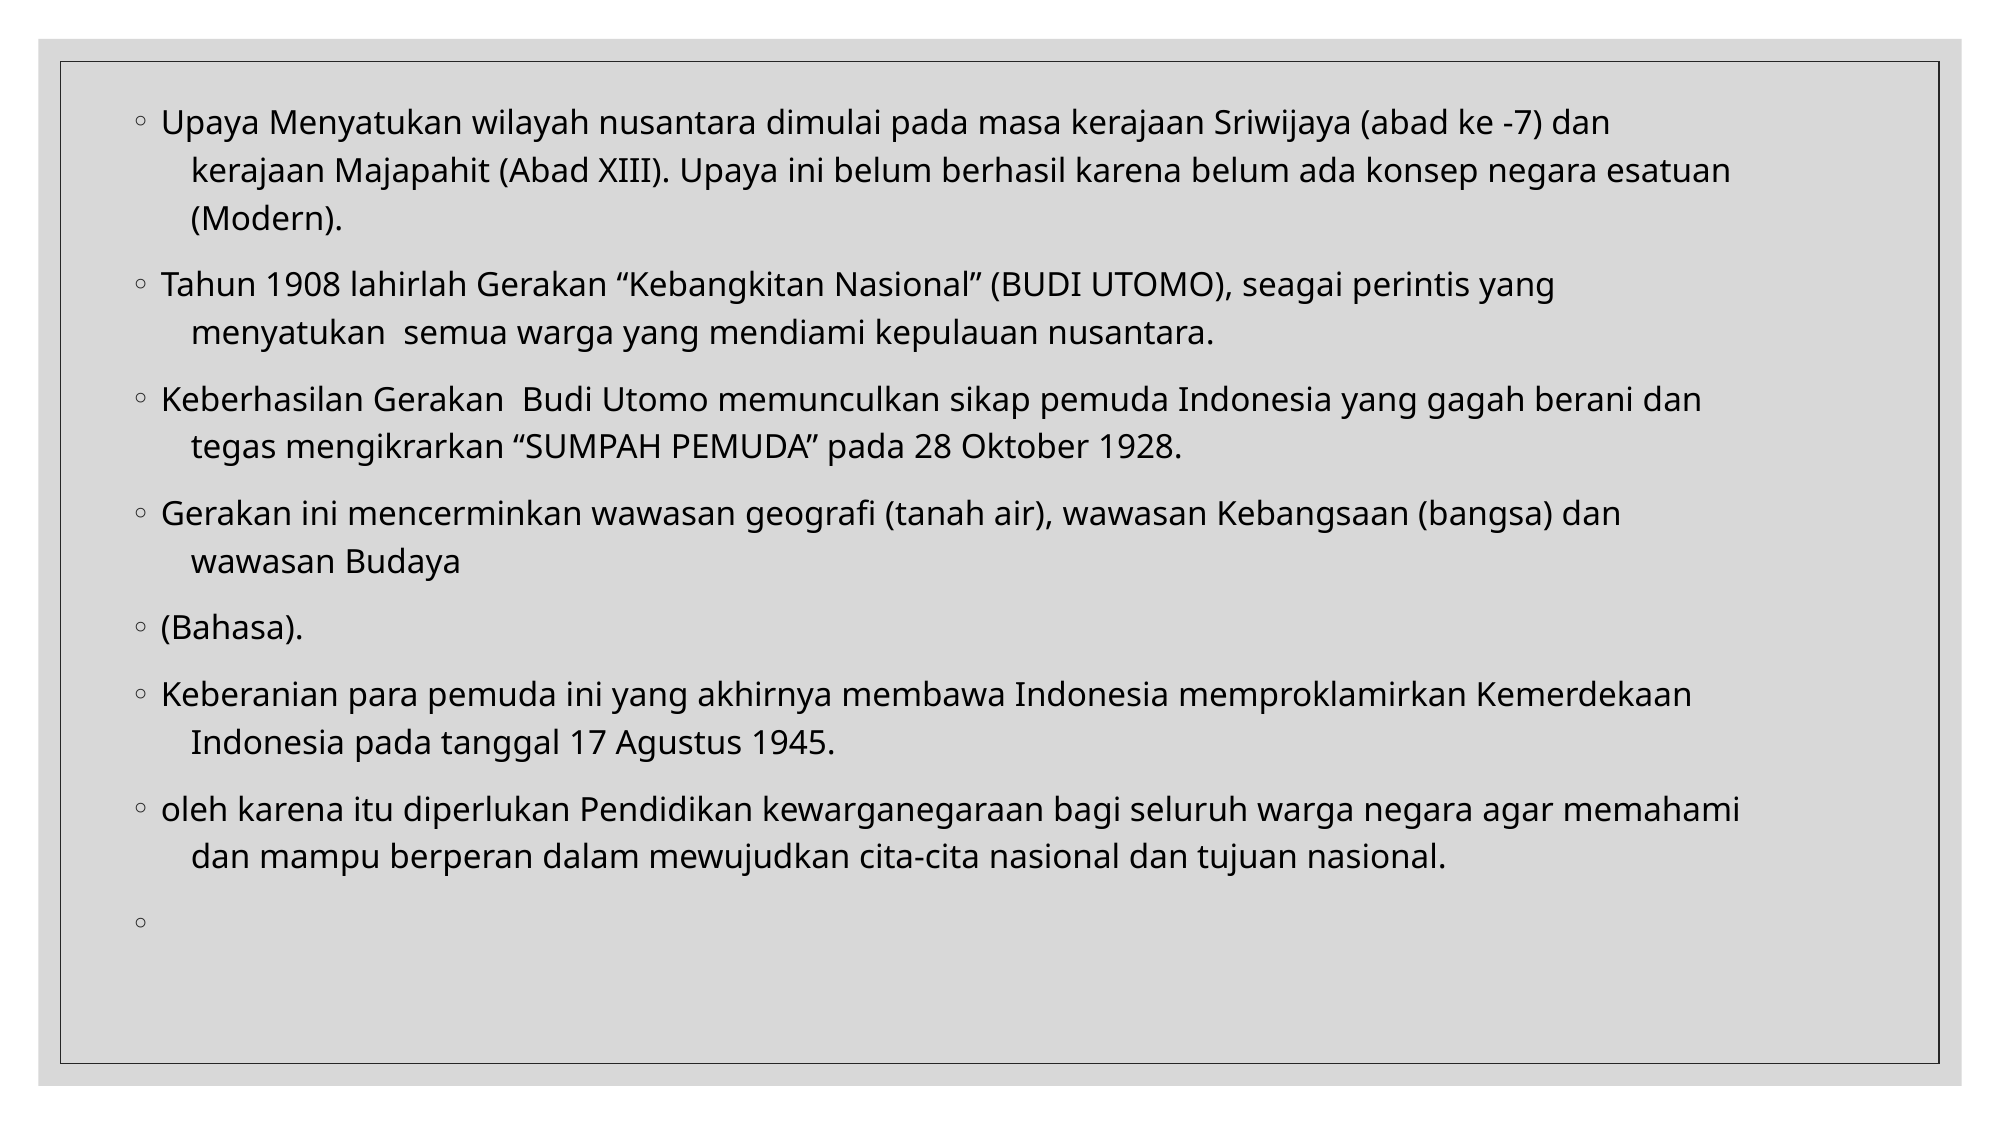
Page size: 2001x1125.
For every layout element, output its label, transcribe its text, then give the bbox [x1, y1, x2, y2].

list Upaya Menyatukan wilayah nusantara dimulai pada masa kerajaan Sriwijaya (abad ke -7) dan kerajaan Majapahit (Abad XIII). Upaya ini belum berhasil karena belum ada konsep negara esatuan (Modern). Tahun 1908 lahirlah Gerakan “Kebangkitan Nasional” (BUDI UTOMO), seagai perintis yang menyatukan semua warga yang mendiami kepulauan nusantara. Keberhasilan Gerakan Budi Utomo memunculkan sikap pemuda Indonesia yang gagah berani dan tegas mengikrarkan “SUMPAH PEMUDA” pada 28 Oktober 1928. Gerakan ini mencerminkan wawasan geografi (tanah air), wawasan Kebangsaan (bangsa) dan wawasan Budaya (Bahasa). Keberanian para pemuda ini yang akhirnya membawa Indonesia memproklamirkan Kemerdekaan Indonesia pada tanggal 17 Agustus 1945. oleh karena itu diperlukan Pendidikan kewarganegaraan bagi seluruh warga negara agar memahami dan mampu berperan dalam mewujudkan cita-cita nasional dan tujuan nasional. [115, 85, 1766, 899]
